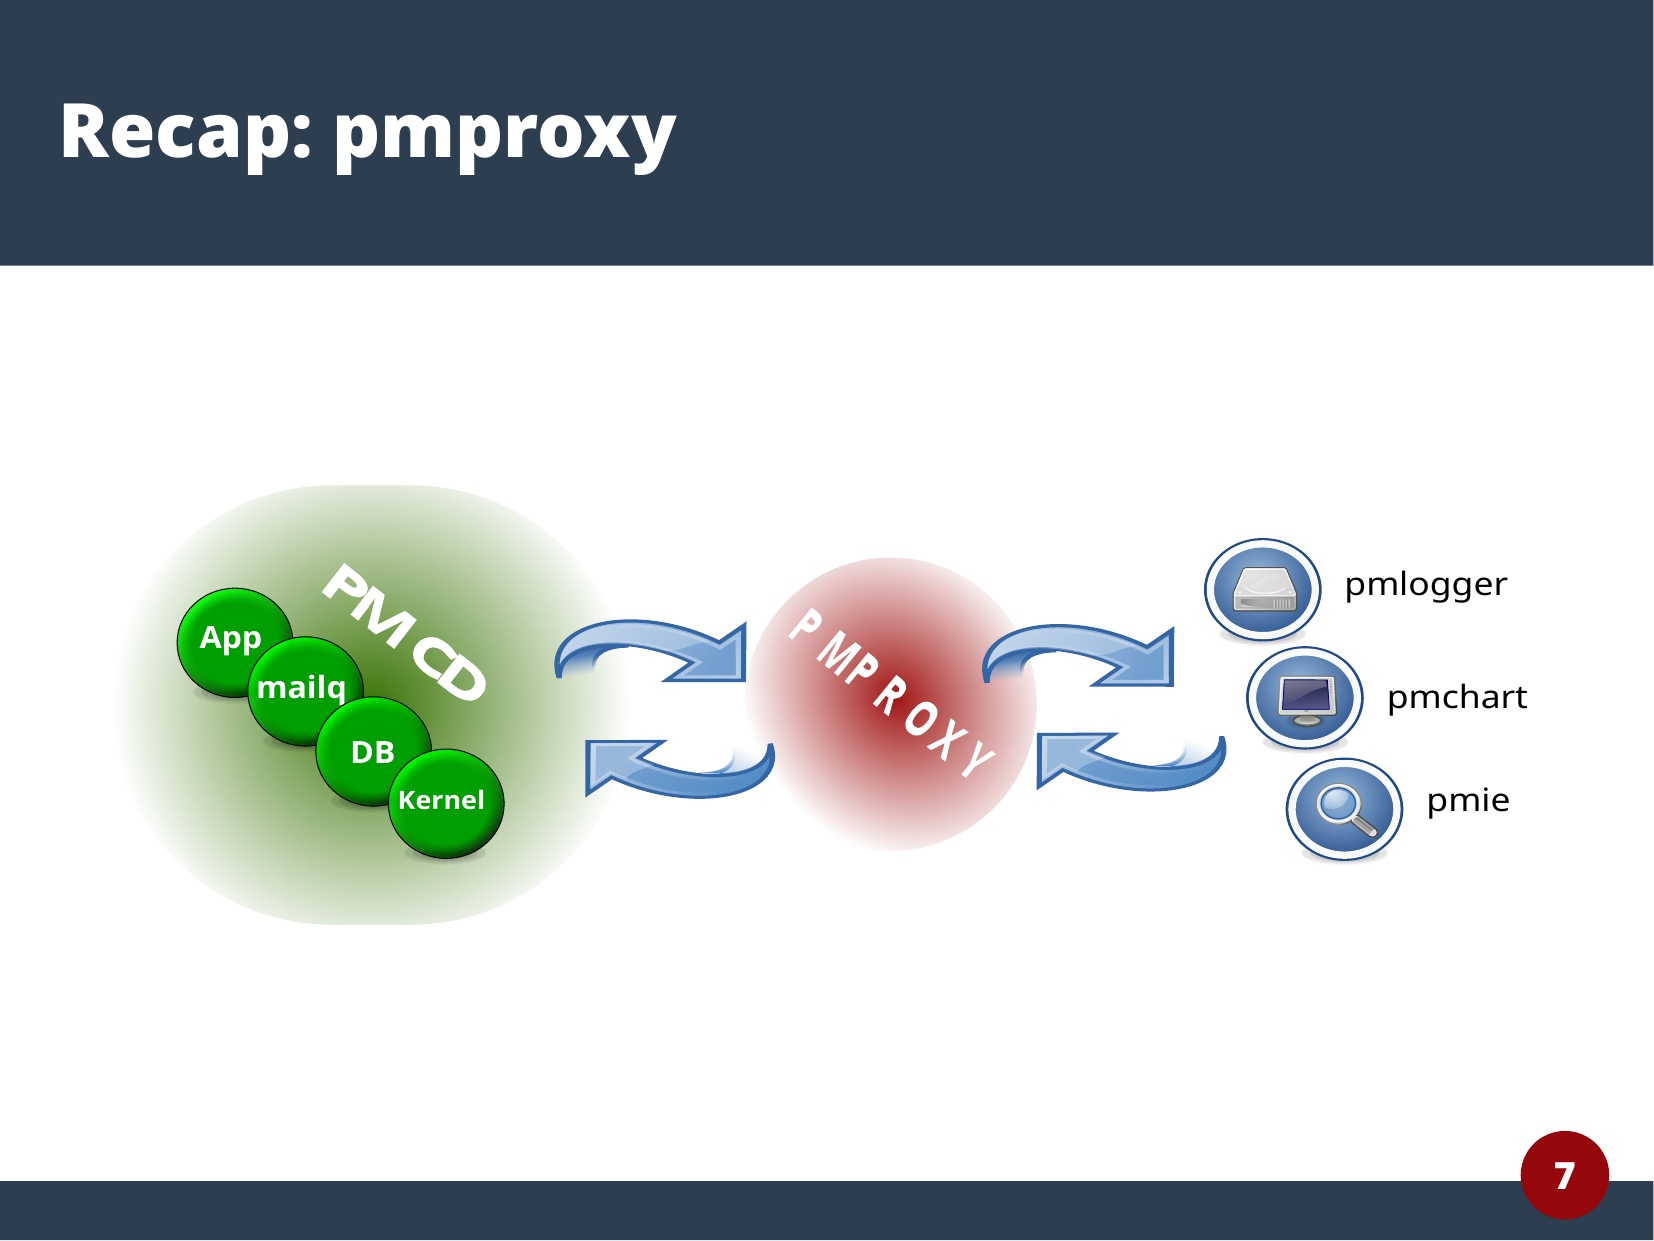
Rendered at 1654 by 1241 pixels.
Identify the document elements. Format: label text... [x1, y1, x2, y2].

title Recap: pmproxy [59, 49, 1595, 207]
picture [108, 403, 1555, 1040]
